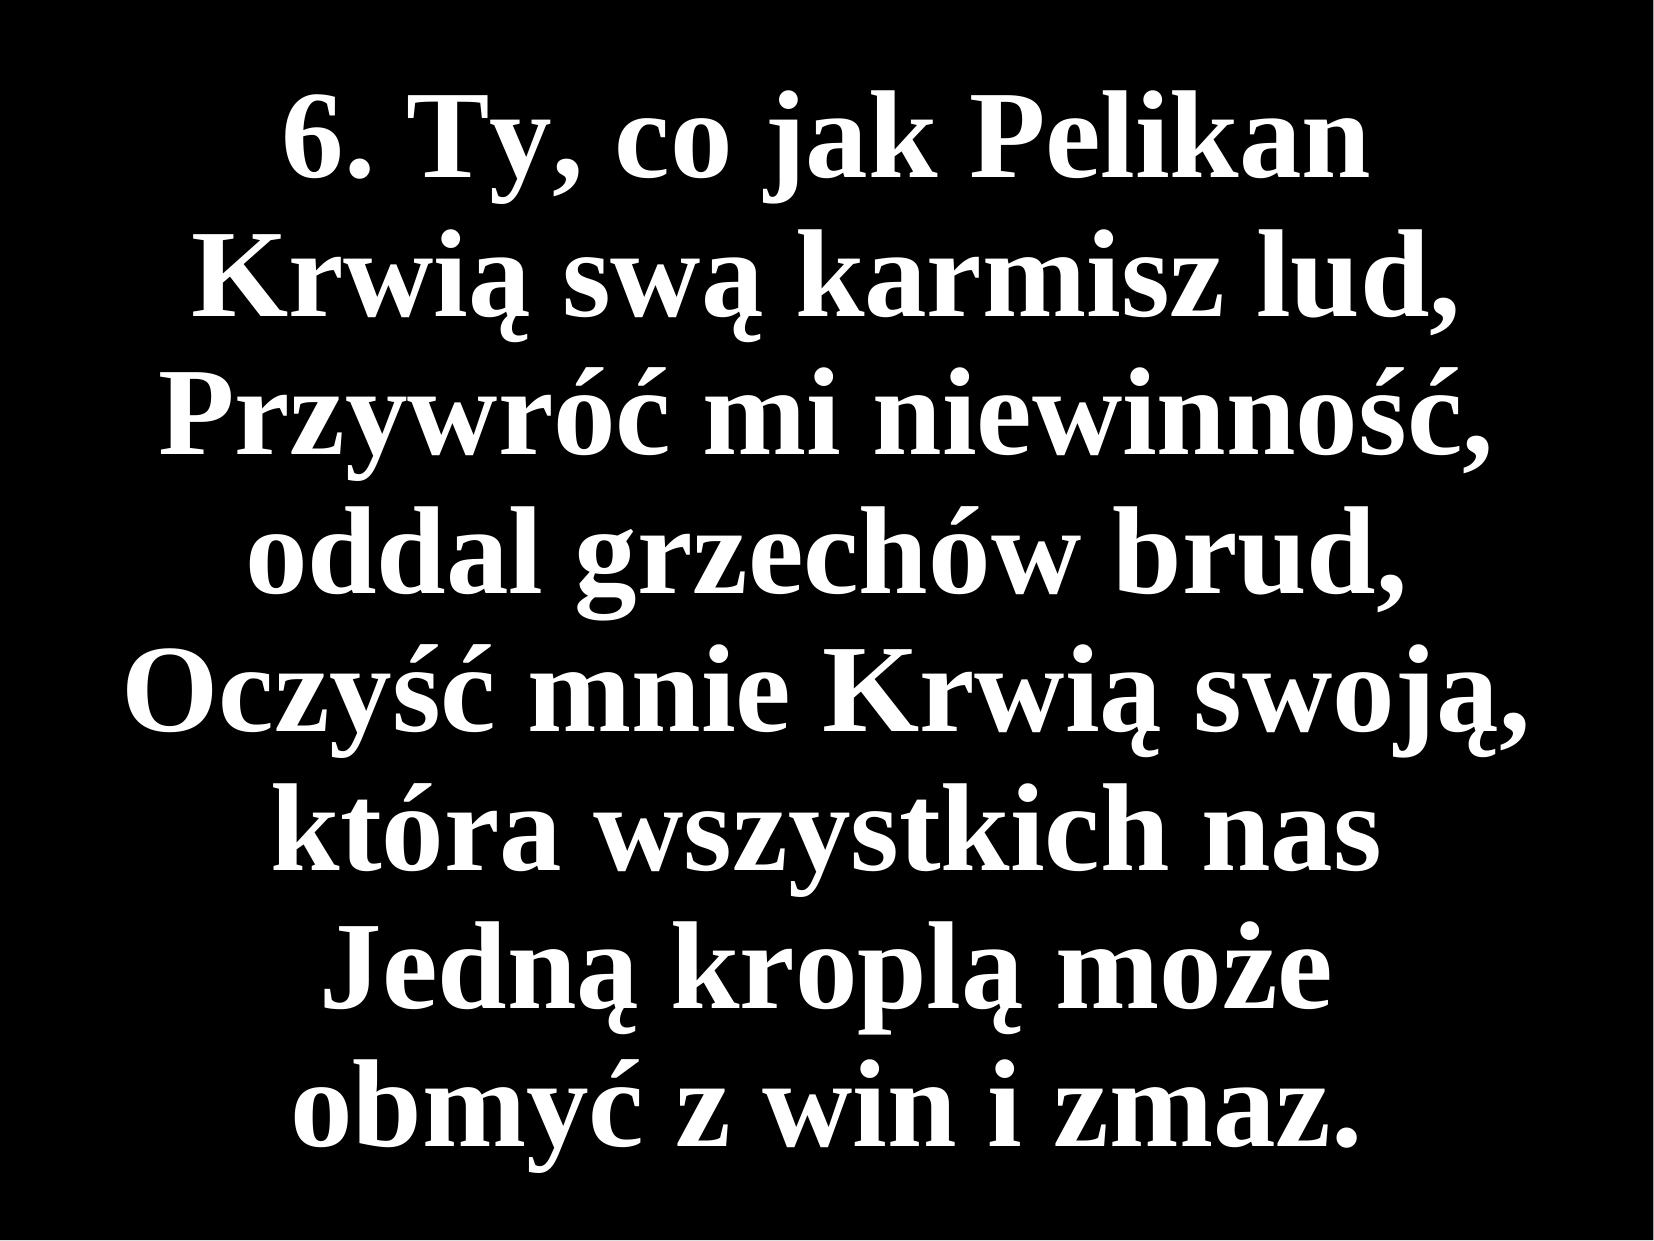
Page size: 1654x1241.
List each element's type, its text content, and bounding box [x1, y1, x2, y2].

title 6. Ty, co jak Pelikan Krwią swą karmisz lud, Przywróć mi niewinność, oddal grzechów brud, Oczyść mnie Krwią swoją, która wszystkich nas Jedną kroplą może obmyć z win i zmaz. [0, 0, 1654, 1241]
